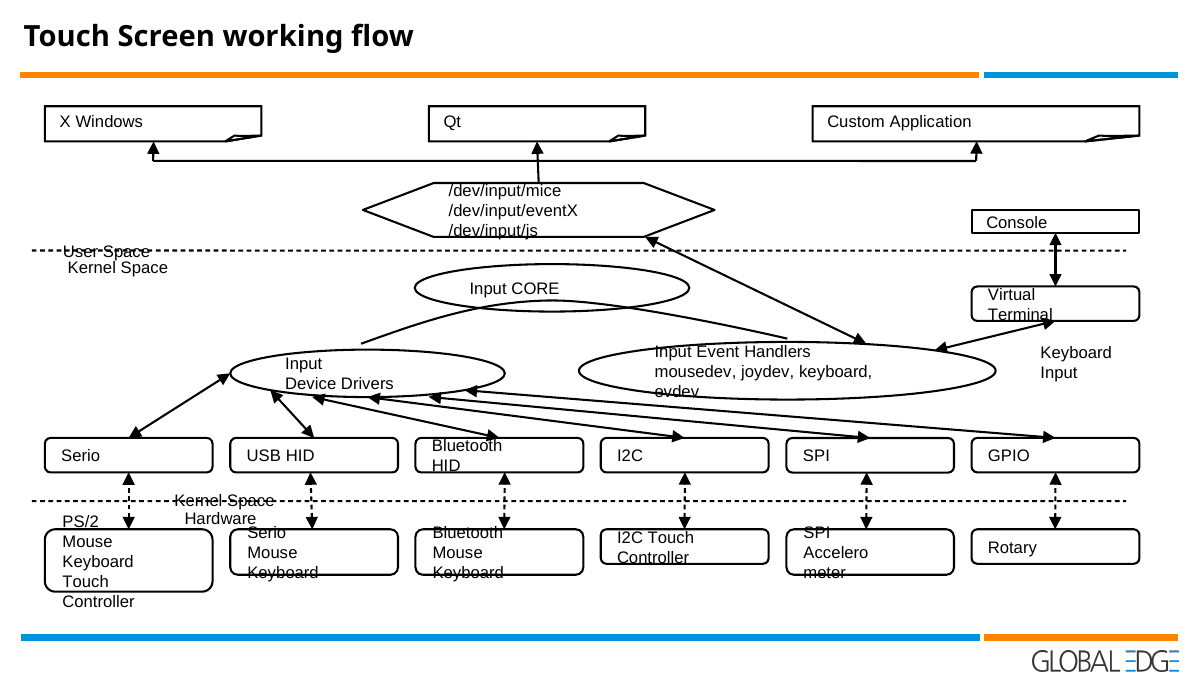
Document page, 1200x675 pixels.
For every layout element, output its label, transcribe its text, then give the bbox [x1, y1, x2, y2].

text_box /dev/input/mice /dev/input/eventX /dev/input/js [362, 183, 715, 237]
text_box User Space [48, 233, 166, 270]
text_box Kernel Space [52, 249, 184, 286]
text_box Serio [44, 437, 213, 473]
list [20, 87, 1179, 627]
text_box Hardware [169, 499, 272, 536]
text_box Kernel Space [159, 482, 290, 518]
text_box I2C Touch Controller [600, 529, 769, 564]
text_box SPI [786, 438, 954, 473]
text_box SPI Accelero meter [786, 529, 954, 575]
text_box Keyboard Input [1025, 334, 1127, 390]
text_box USB HID [230, 437, 399, 473]
text_box Console [971, 210, 1140, 233]
text_box Serio Mouse Keyboard [230, 529, 399, 575]
text_box X Windows [44, 106, 262, 142]
text_box Input Device Drivers [230, 349, 505, 398]
text_box Custom Application [812, 106, 1140, 142]
text_box PS/2 Mouse Keyboard Touch Controller [44, 529, 213, 592]
text_box Rotary [971, 529, 1140, 564]
text_box Qt [428, 106, 646, 142]
title Touch Screen working flow [12, 5, 1087, 67]
text_box Input Event Handlers mousedev, joydev, keyboard, evdev [578, 341, 996, 400]
picture [1032, 650, 1179, 672]
text_box Bluetooth HID [415, 437, 584, 473]
text_box Virtual Terminal [971, 286, 1140, 321]
text_box Bluetooth Mouse Keyboard [415, 529, 584, 575]
text_box Input CORE [485, 302, 623, 312]
text_box GPIO [971, 437, 1140, 473]
text_box I2C [600, 437, 769, 473]
text_box Input CORE [414, 264, 690, 308]
